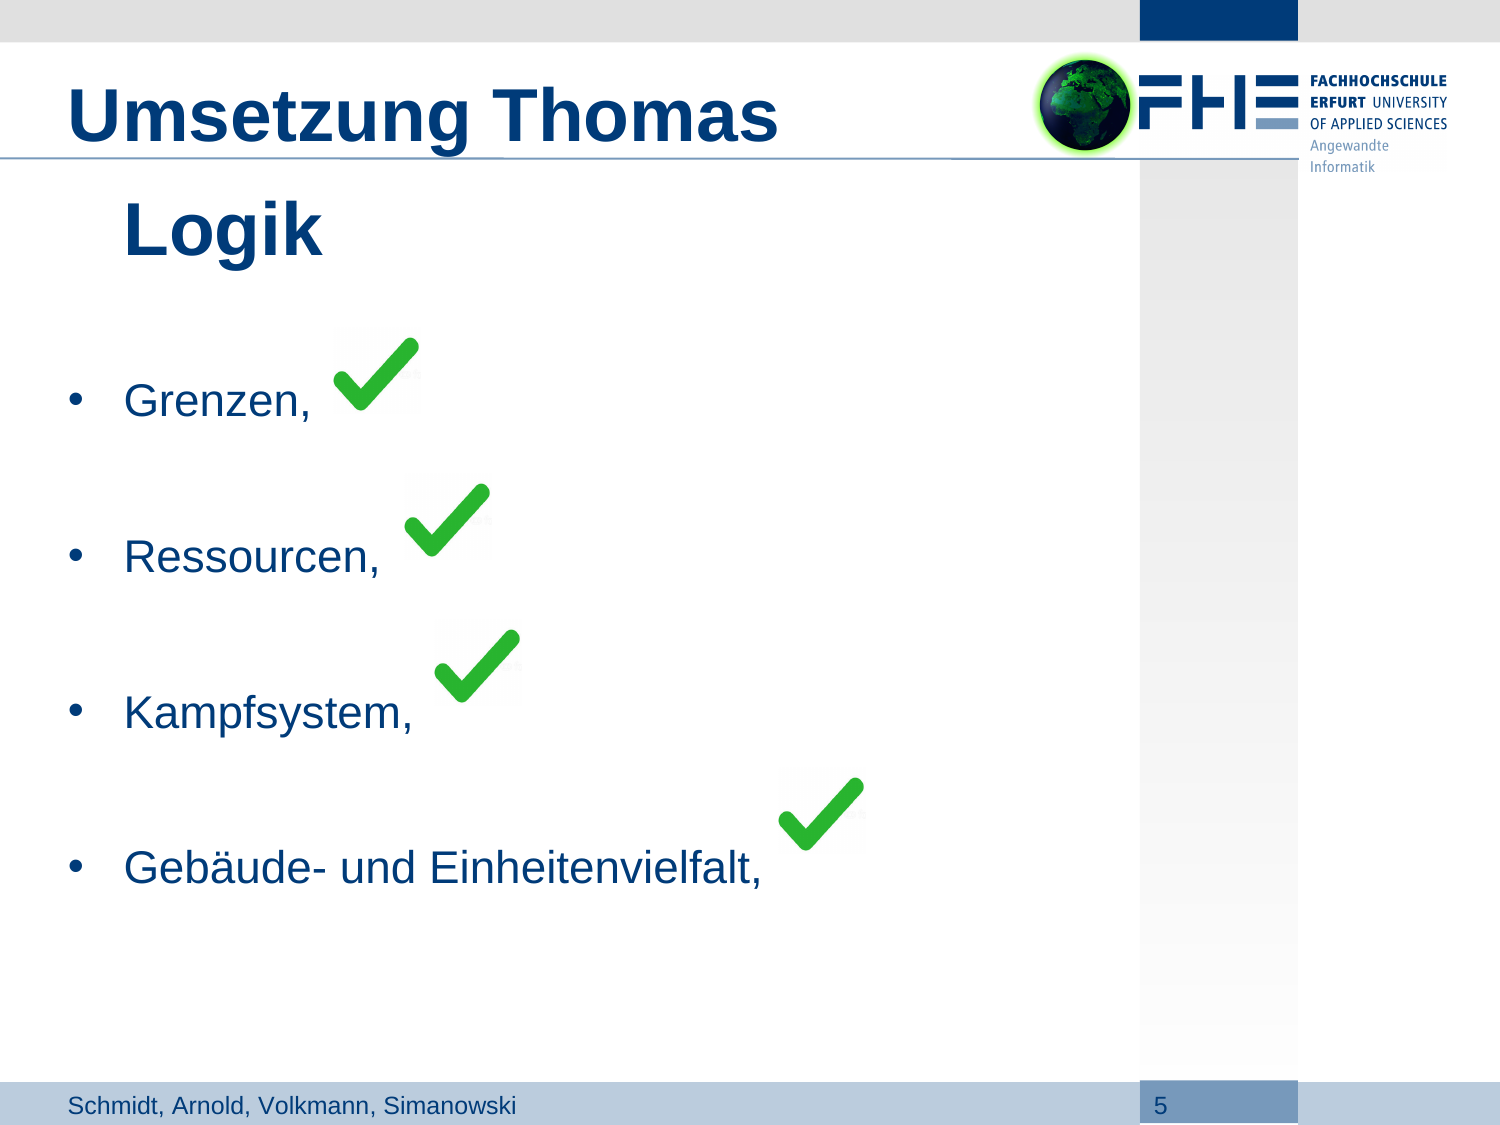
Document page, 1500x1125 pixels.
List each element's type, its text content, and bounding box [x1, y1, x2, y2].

list Logik Grenzen, Ressourcen, Kampfsystem, Gebäude- und Einheitenvielfalt, [53, 172, 1500, 1083]
picture [1030, 75, 1447, 172]
picture [333, 327, 421, 415]
picture [404, 473, 492, 560]
picture [1030, 50, 1140, 58]
picture [778, 767, 866, 854]
picture [434, 619, 522, 706]
title Umsetzung Thomas [53, 58, 1140, 142]
